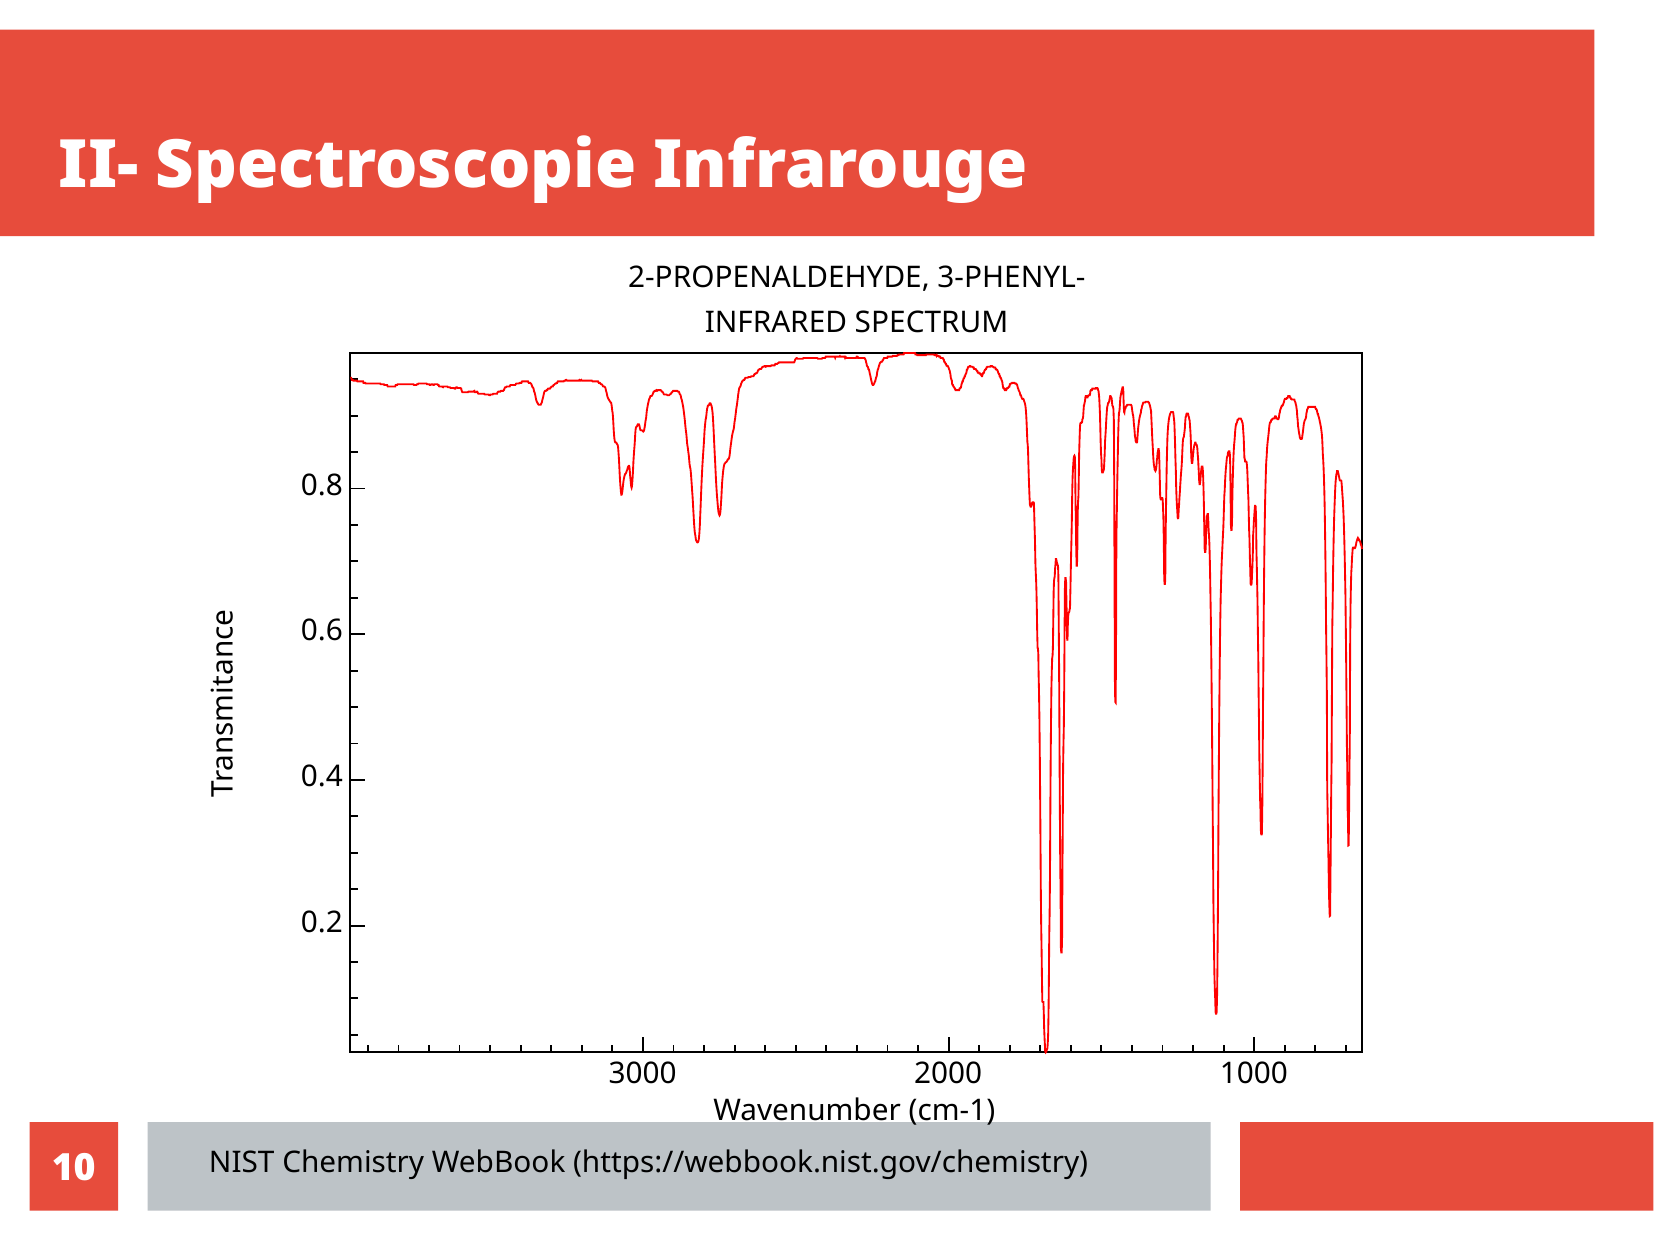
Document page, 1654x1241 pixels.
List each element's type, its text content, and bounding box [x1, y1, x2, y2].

picture [200, 248, 1453, 1188]
title II- Spectroscopie Infrarouge [59, 59, 1595, 207]
